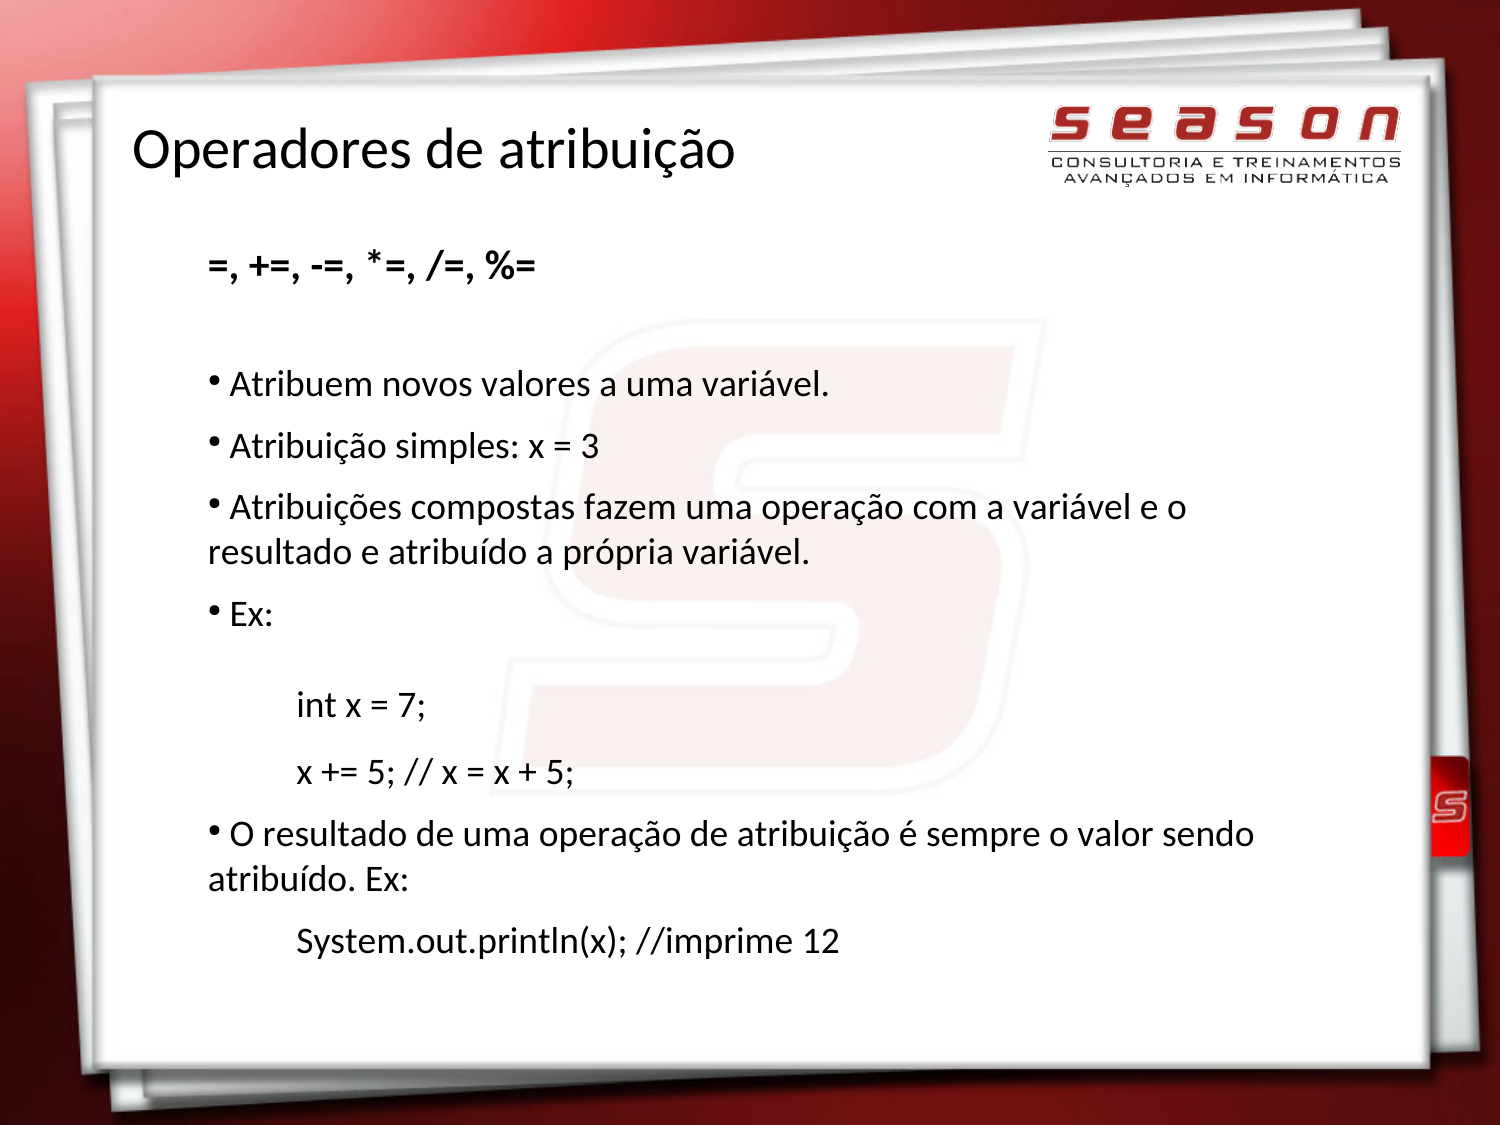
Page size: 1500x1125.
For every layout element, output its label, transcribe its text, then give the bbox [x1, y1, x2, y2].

text_box Atribuem novos valores a uma variável. Atribuição simples: x = 3 Atribuições compostas fazem uma operação com a variável e o resultado e atribuído a própria variável. Ex: int x = 7; x += 5; // x = x + 5; O resultado de uma operação de atribuição é sempre o valor sendo atribuído. Ex: System.out.println(x); //imprime 12 [207, 358, 1328, 961]
text_box =, +=, -=, *=, /=, %= [207, 231, 1328, 296]
picture [0, 0, 1500, 1125]
title Operadores de atribuição [118, 33, 1394, 257]
